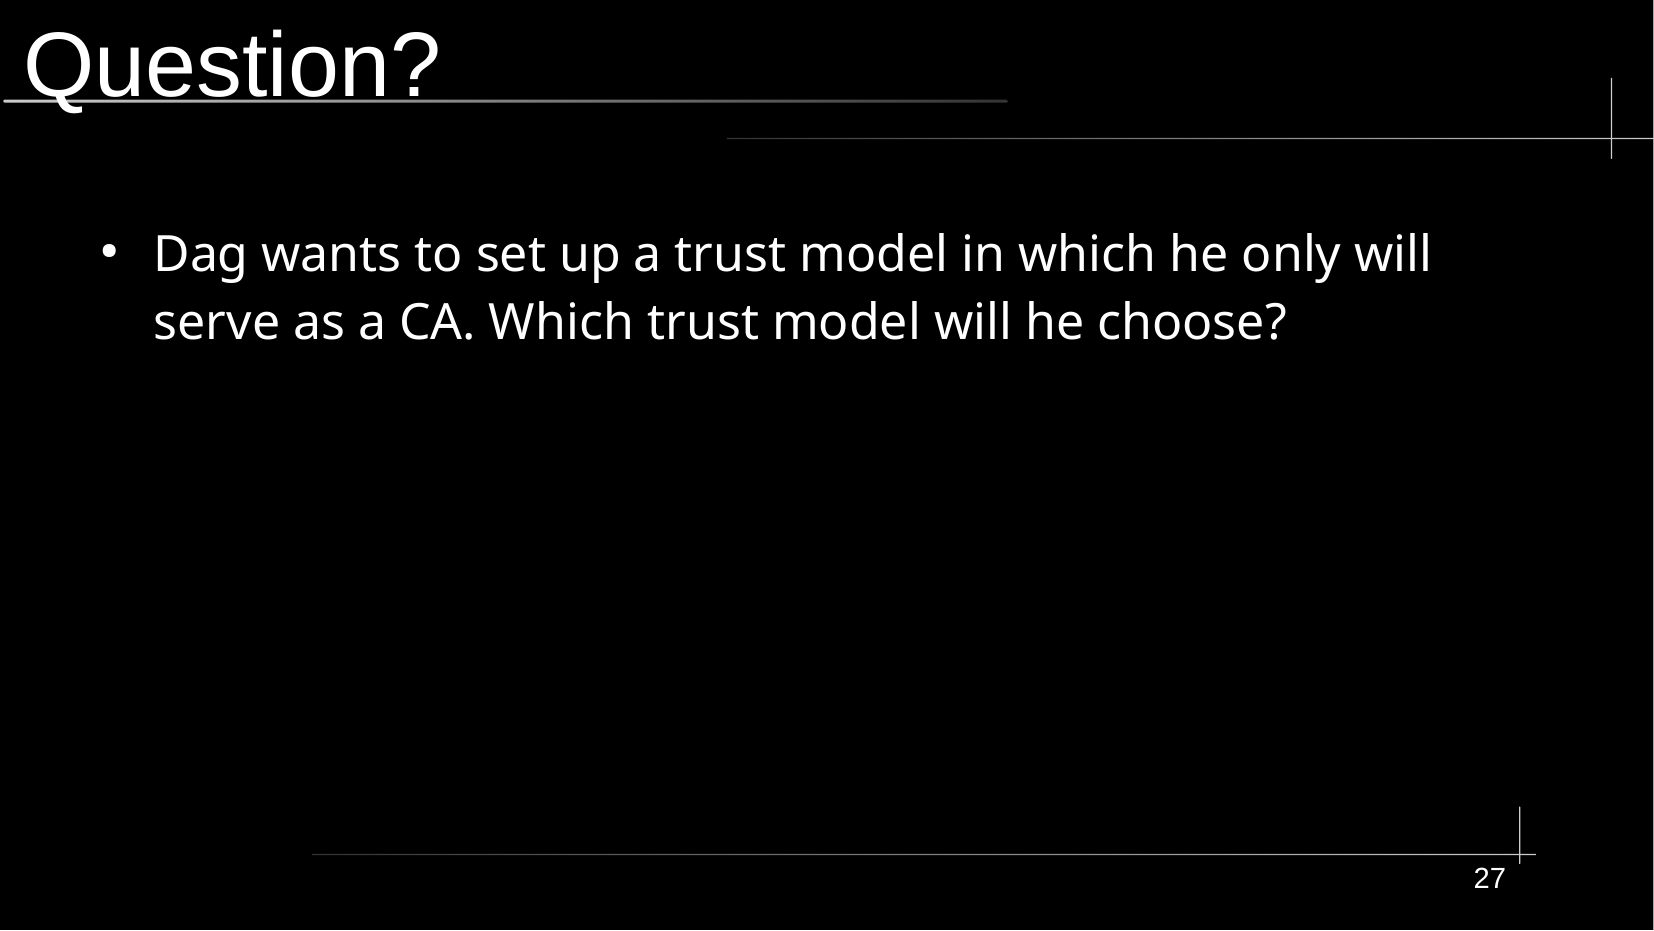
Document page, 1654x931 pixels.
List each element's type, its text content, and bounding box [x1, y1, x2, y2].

title Question? [23, 11, 1589, 119]
list Dag wants to set up a trust model in which he only will serve as a CA. Which trust model will he choose? [82, 217, 1571, 758]
